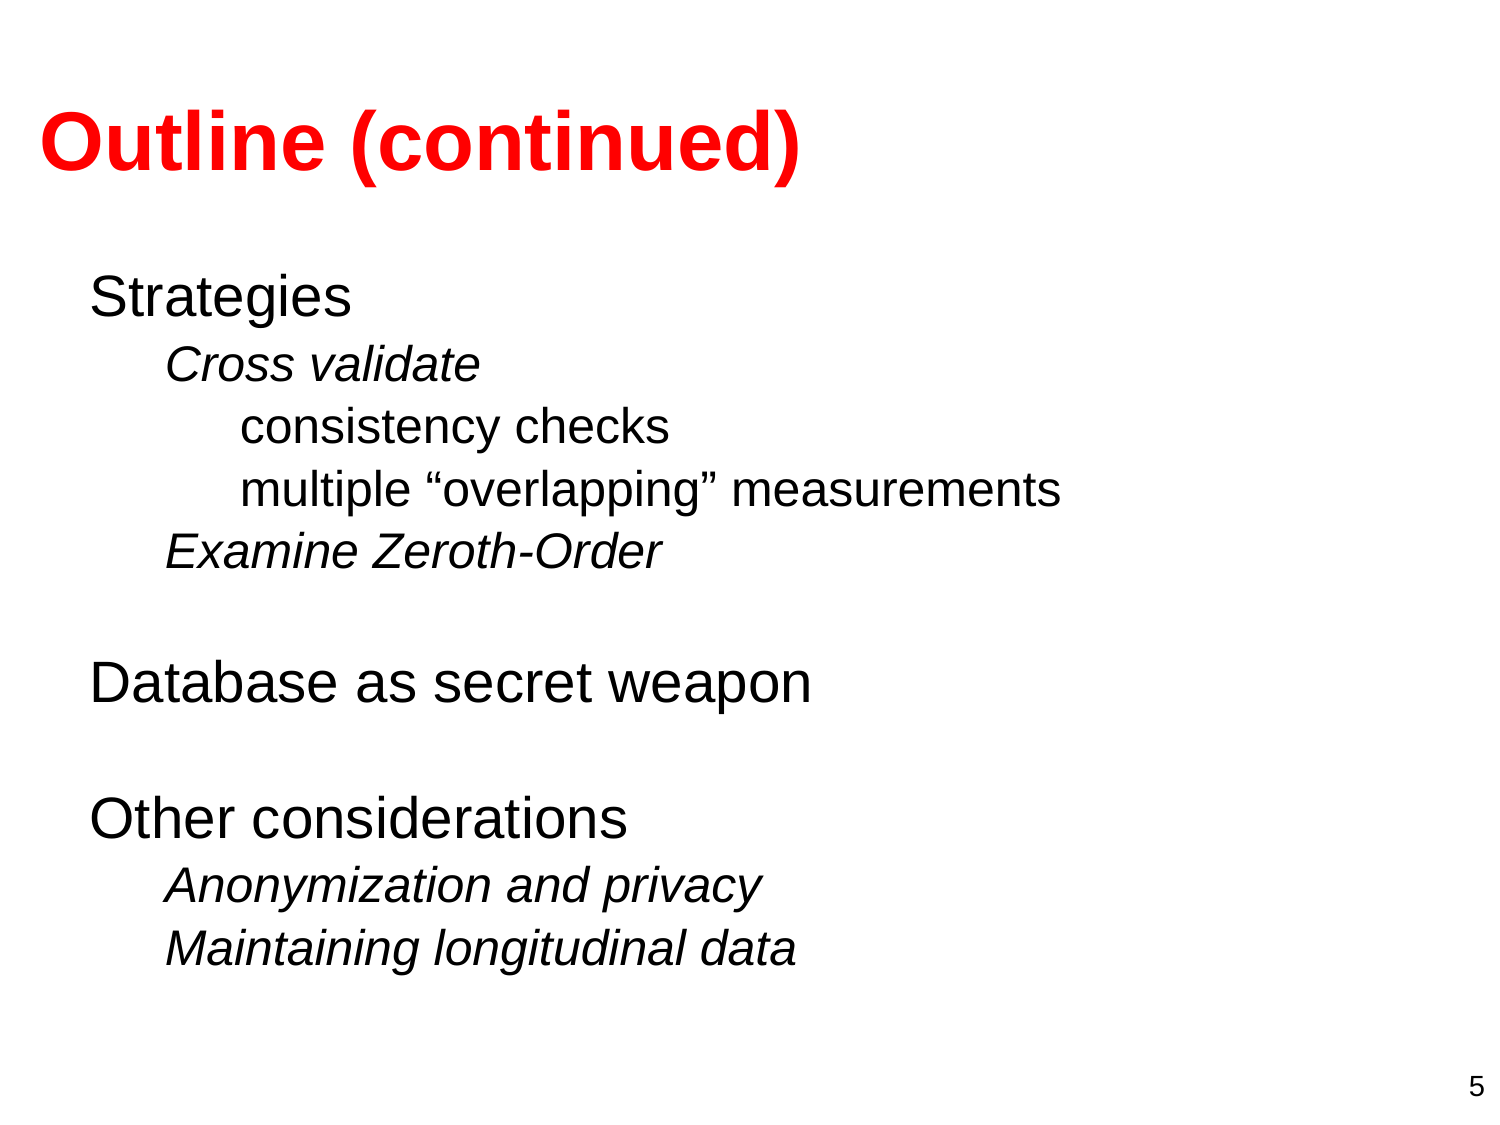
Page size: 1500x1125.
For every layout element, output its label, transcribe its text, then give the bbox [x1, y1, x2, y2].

list Strategies Cross validate consistency checks multiple “overlapping” measurements Examine Zeroth-Order Database as secret weapon Other considerations Anonymization and privacy Maintaining longitudinal data [75, 262, 1426, 1125]
title Outline (continued) [24, 47, 1463, 236]
